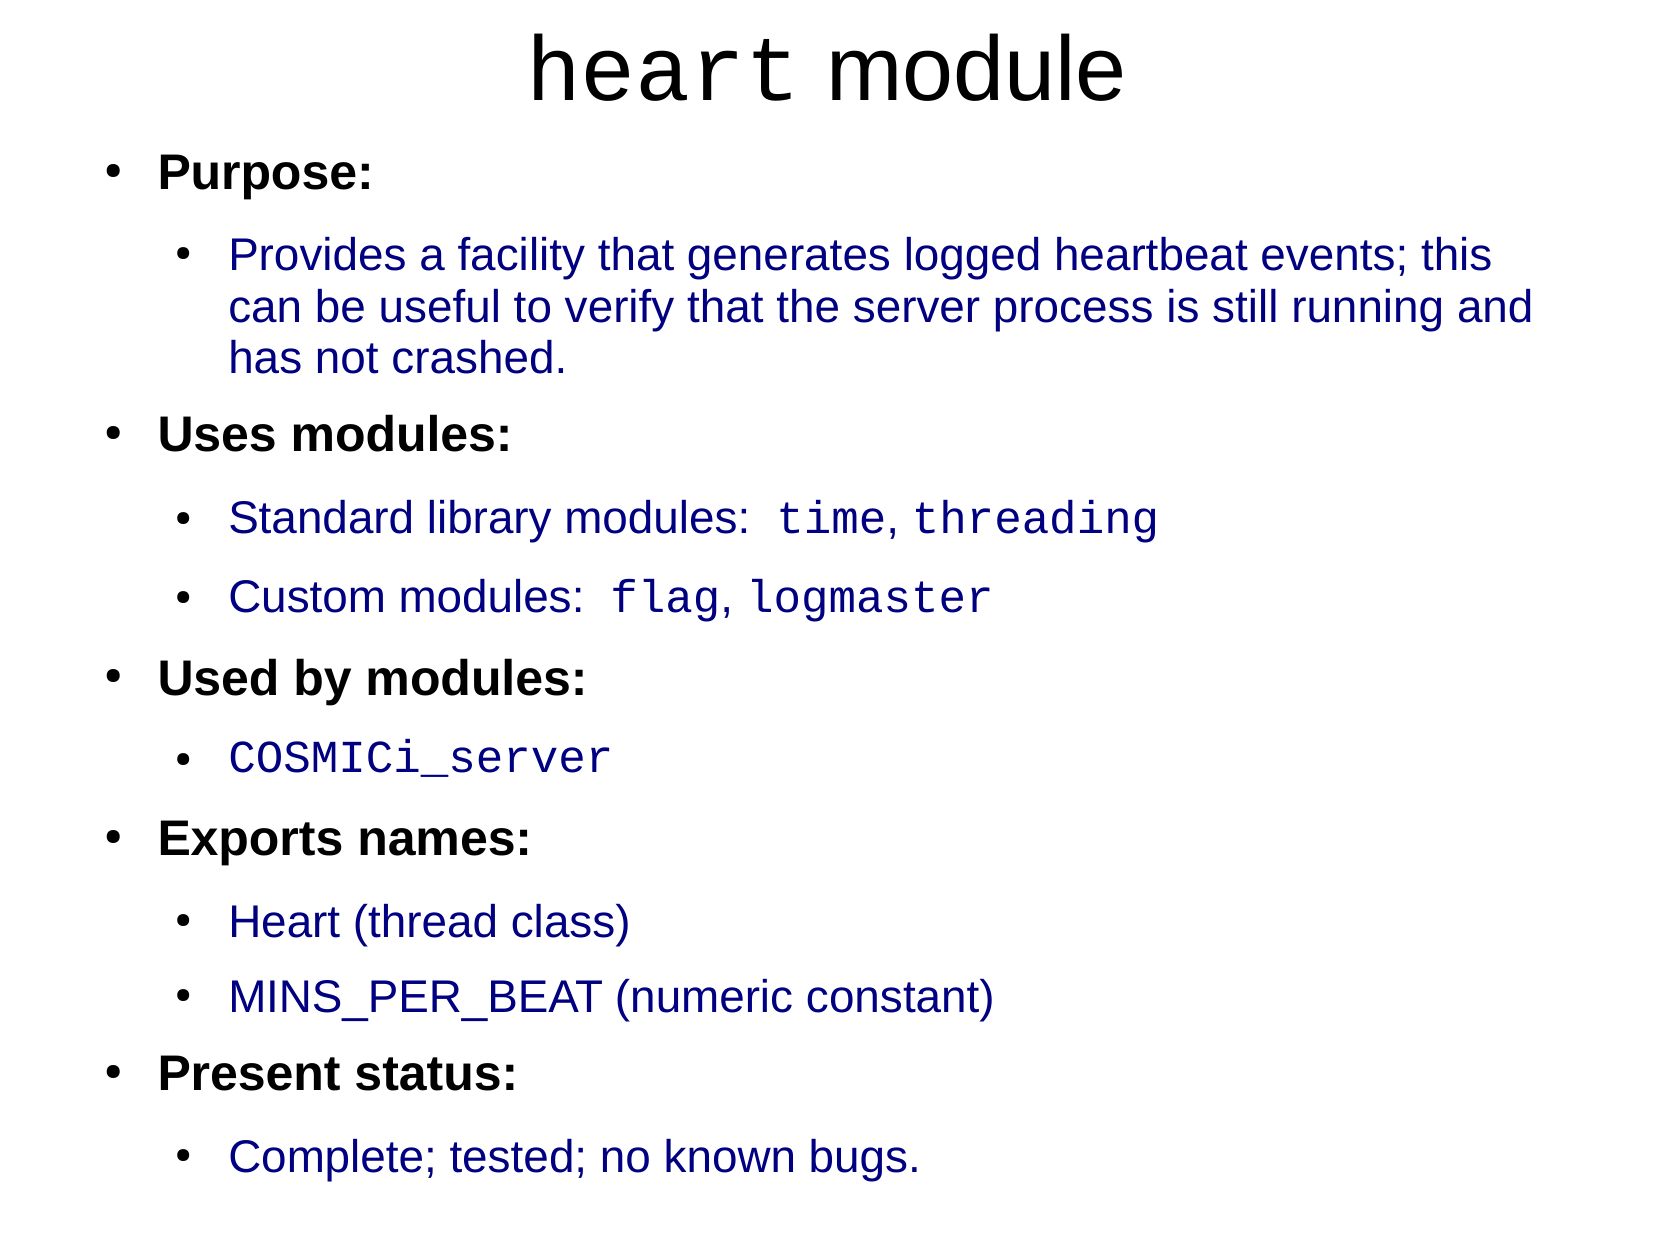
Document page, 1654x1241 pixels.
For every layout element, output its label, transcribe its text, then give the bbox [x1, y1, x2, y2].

title heart module [82, 17, 1571, 128]
list Purpose: Provides a facility that generates logged heartbeat events; this can be useful to verify that the server process is still running and has not crashed. Uses modules: Standard library modules: time, threading Custom modules: flag, logmaster Used by modules: COSMICi_server Exports names: Heart (thread class) MINS_PER_BEAT (numeric constant) Present status: Complete; tested; no known bugs. [86, 143, 1575, 1181]
